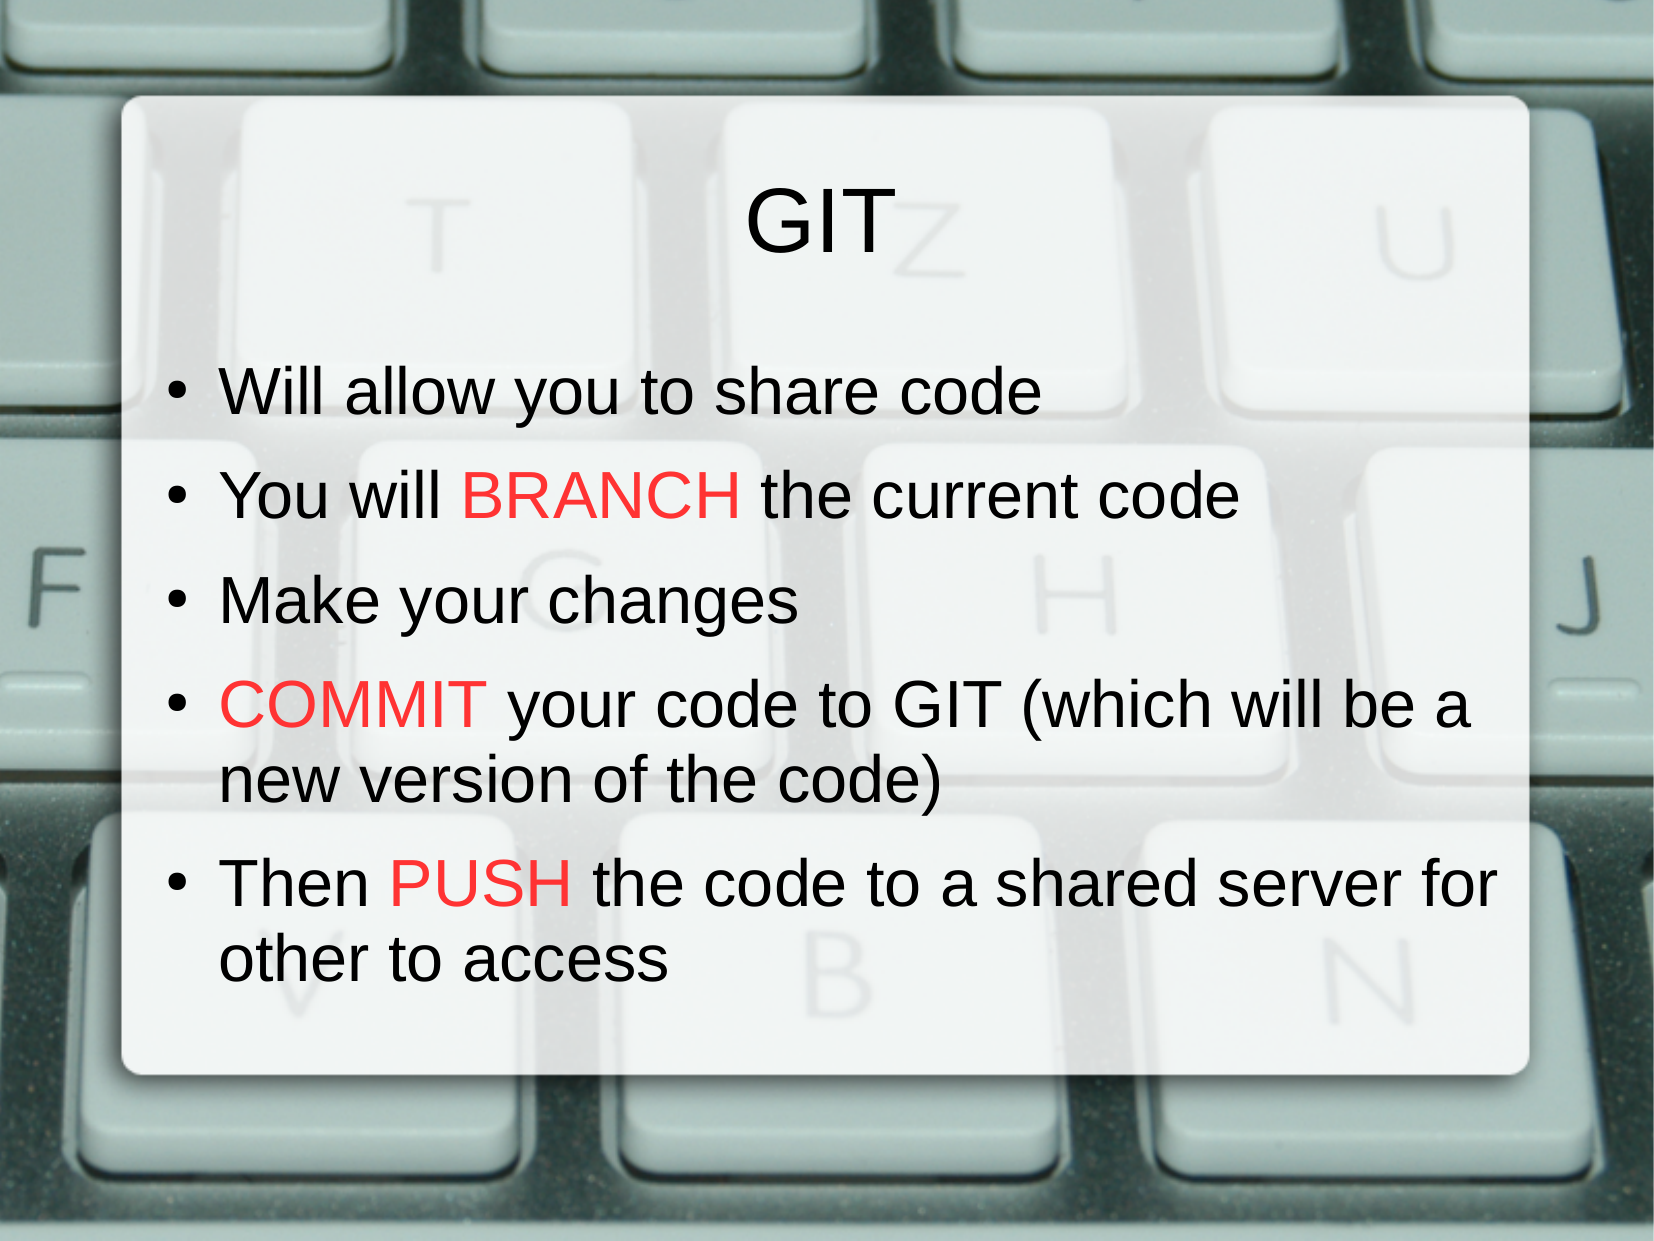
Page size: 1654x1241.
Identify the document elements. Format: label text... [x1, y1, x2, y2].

title GIT [135, 117, 1506, 325]
list Will allow you to share code You will BRANCH the current code Make your changes COMMIT your code to GIT (which will be a new version of the code) Then PUSH the code to a shared server for other to access [147, 354, 1506, 1063]
picture [0, 0, 1654, 1241]
